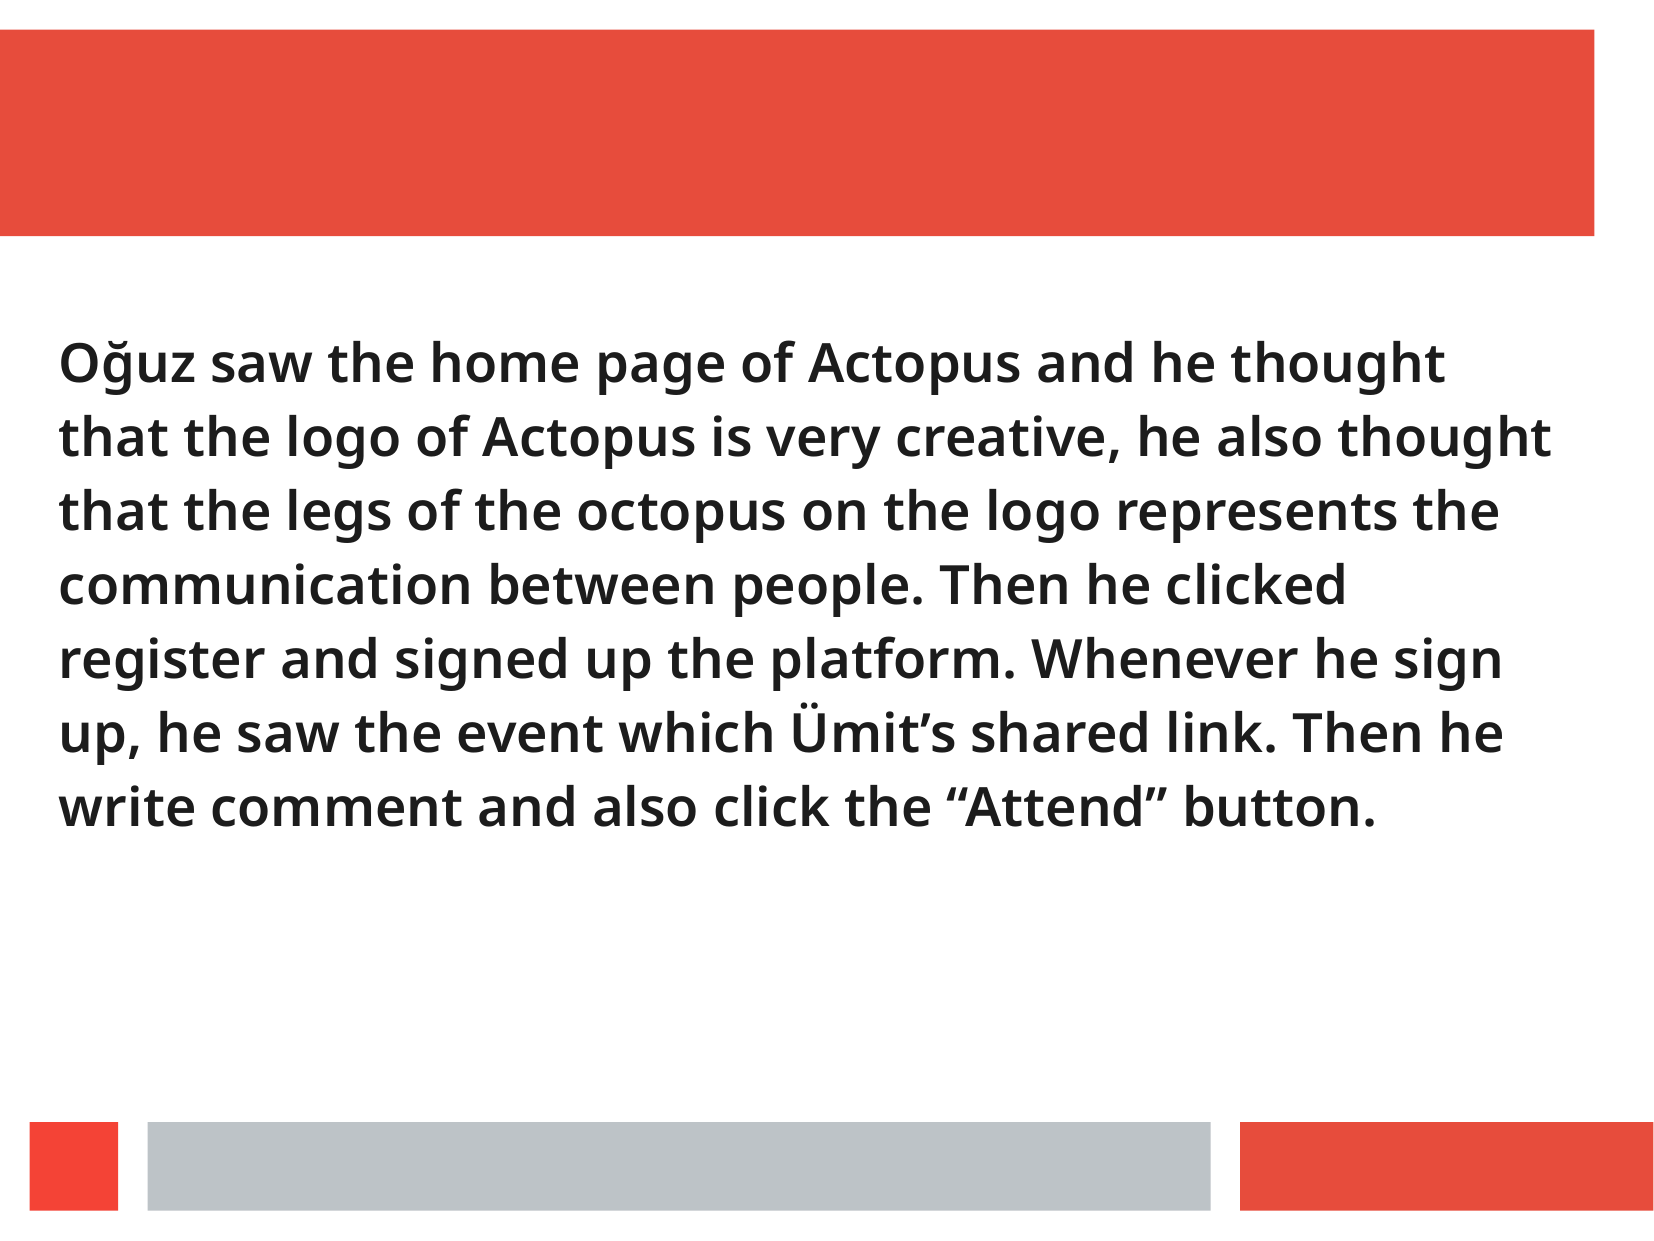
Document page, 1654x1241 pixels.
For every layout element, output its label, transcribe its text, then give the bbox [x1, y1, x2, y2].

list Oğuz saw the home page of Actopus and he thought that the logo of Actopus is very creative, he also thought that the legs of the octopus on the logo represents the communication between people. Then he clicked register and signed up the platform. Whenever he sign up, he saw the event which Ümit’s shared link. Then he write comment and also click the “Attend” button. [59, 324, 1565, 1093]
